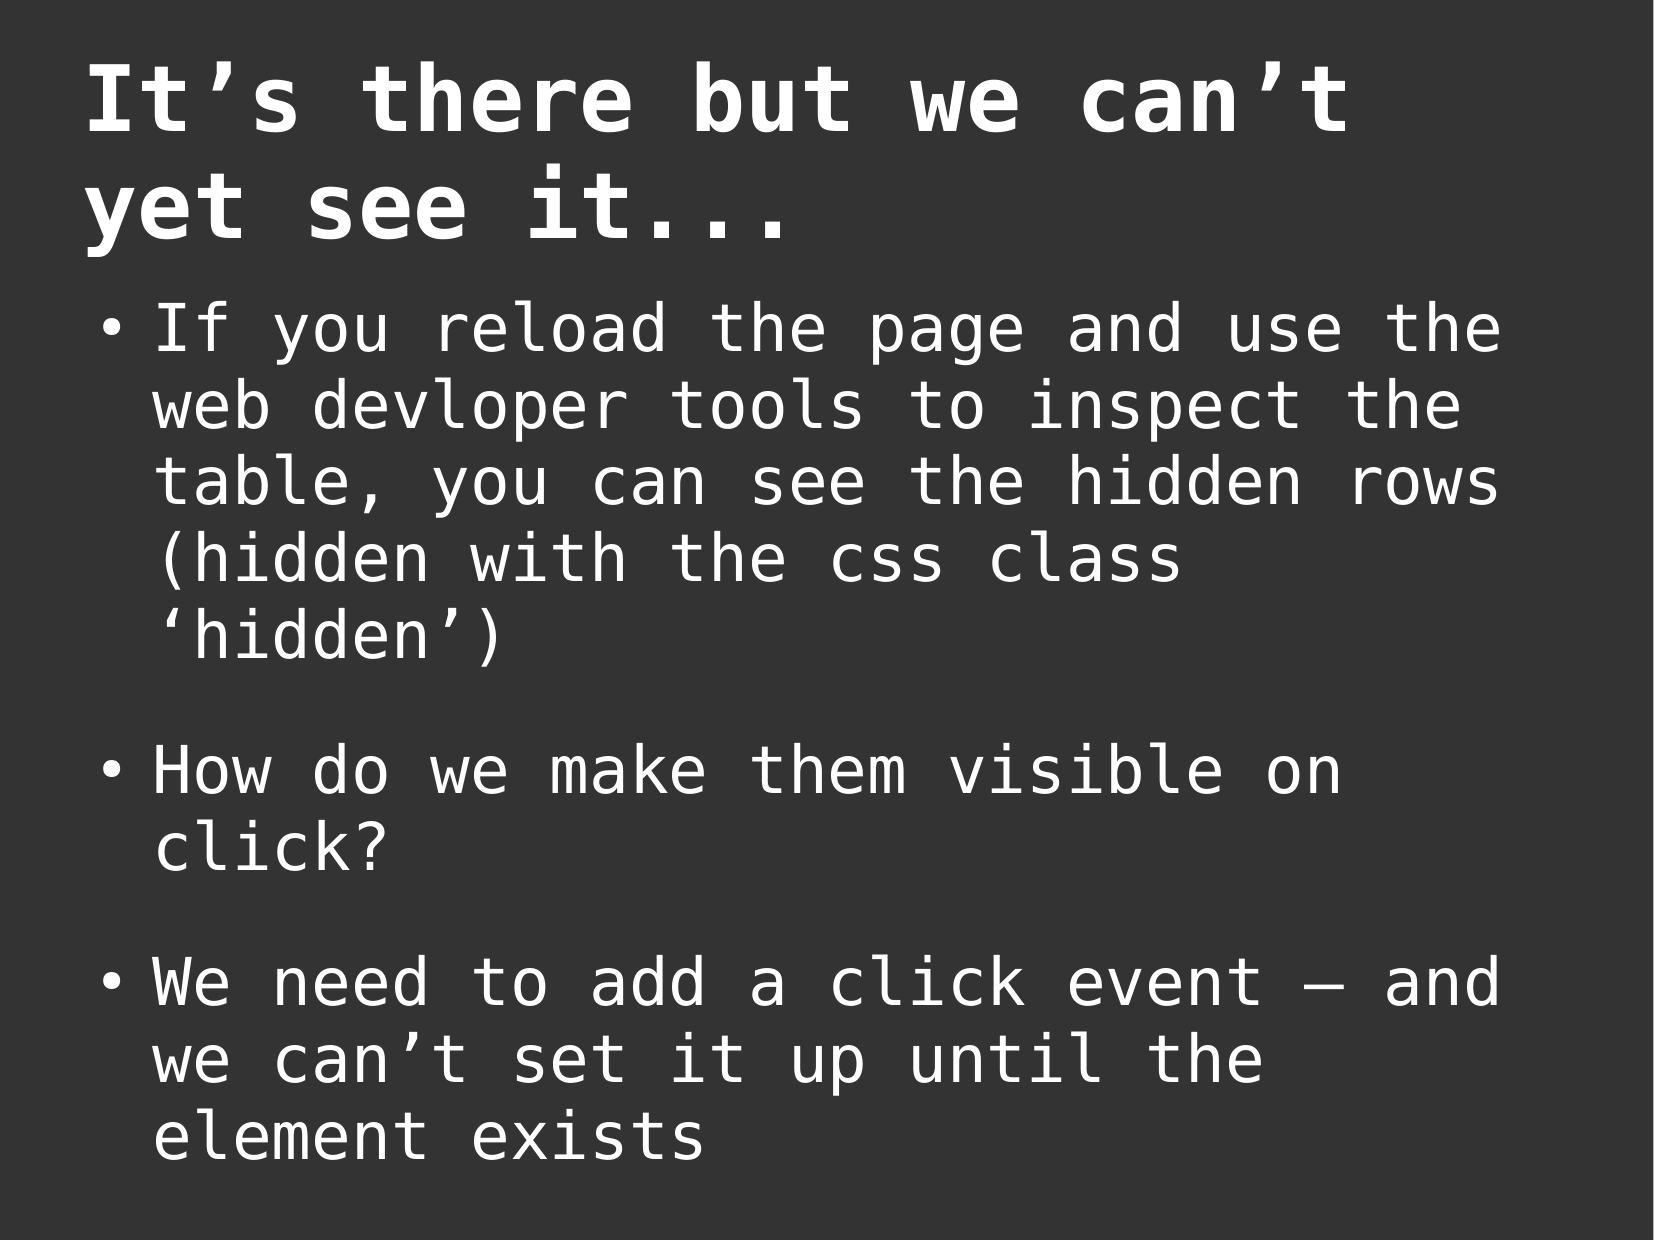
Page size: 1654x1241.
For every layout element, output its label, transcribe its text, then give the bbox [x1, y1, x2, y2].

list If you reload the page and use the web devloper tools to inspect the table, you can see the hidden rows (hidden with the css class ‘hidden’) How do we make them visible on click? We need to add a click event – and we can’t set it up until the element exists [82, 290, 1571, 1182]
title It’s there but we can’t yet see it... [82, 45, 1571, 261]
